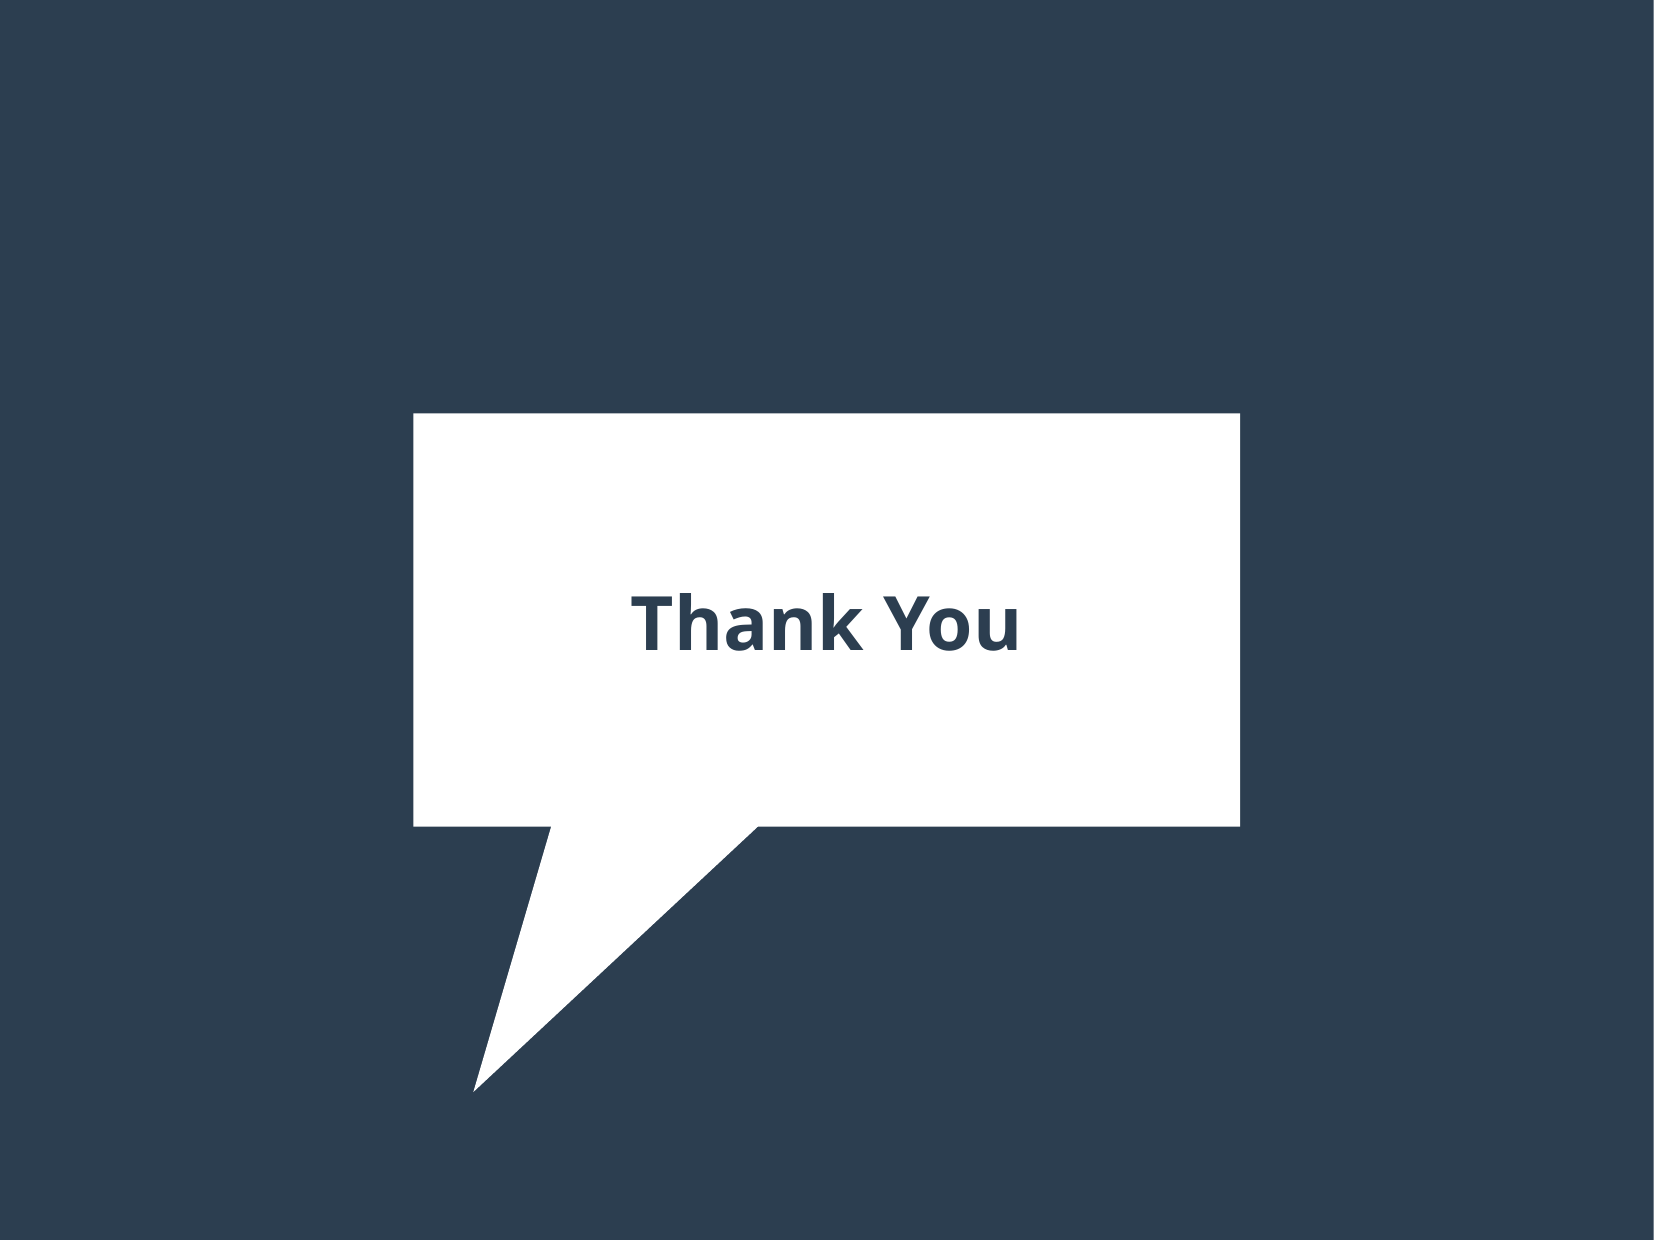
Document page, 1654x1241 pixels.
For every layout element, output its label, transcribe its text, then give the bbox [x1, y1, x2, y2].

text_box Thank You [442, 442, 1211, 798]
